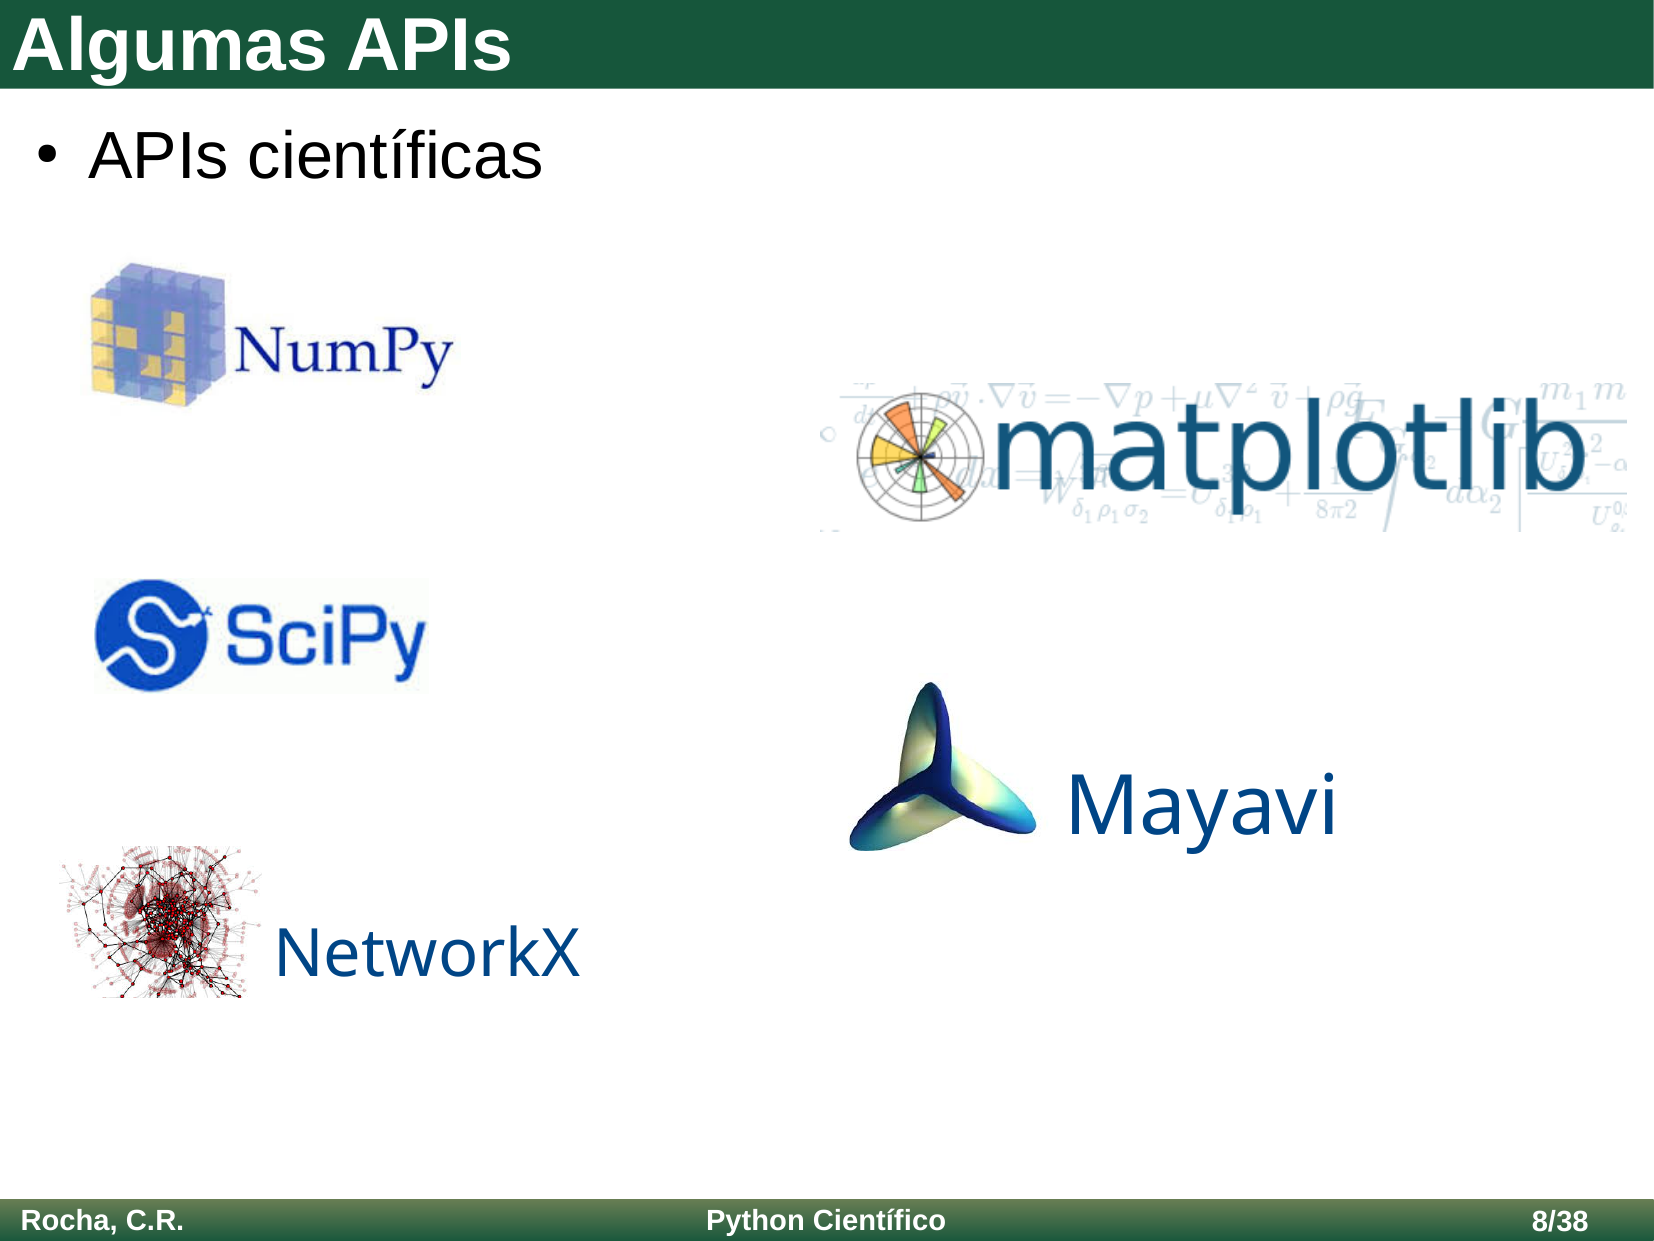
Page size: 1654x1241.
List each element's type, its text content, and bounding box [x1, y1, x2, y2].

picture [94, 578, 429, 694]
picture [59, 846, 262, 999]
picture [80, 212, 461, 426]
list APIs científicas [17, 118, 1625, 1152]
text_box NetworkX [258, 897, 604, 999]
text_box Mayavi [1049, 738, 1373, 870]
picture [833, 673, 1058, 851]
picture [820, 383, 1627, 532]
title Algumas APIs [11, 0, 1625, 89]
